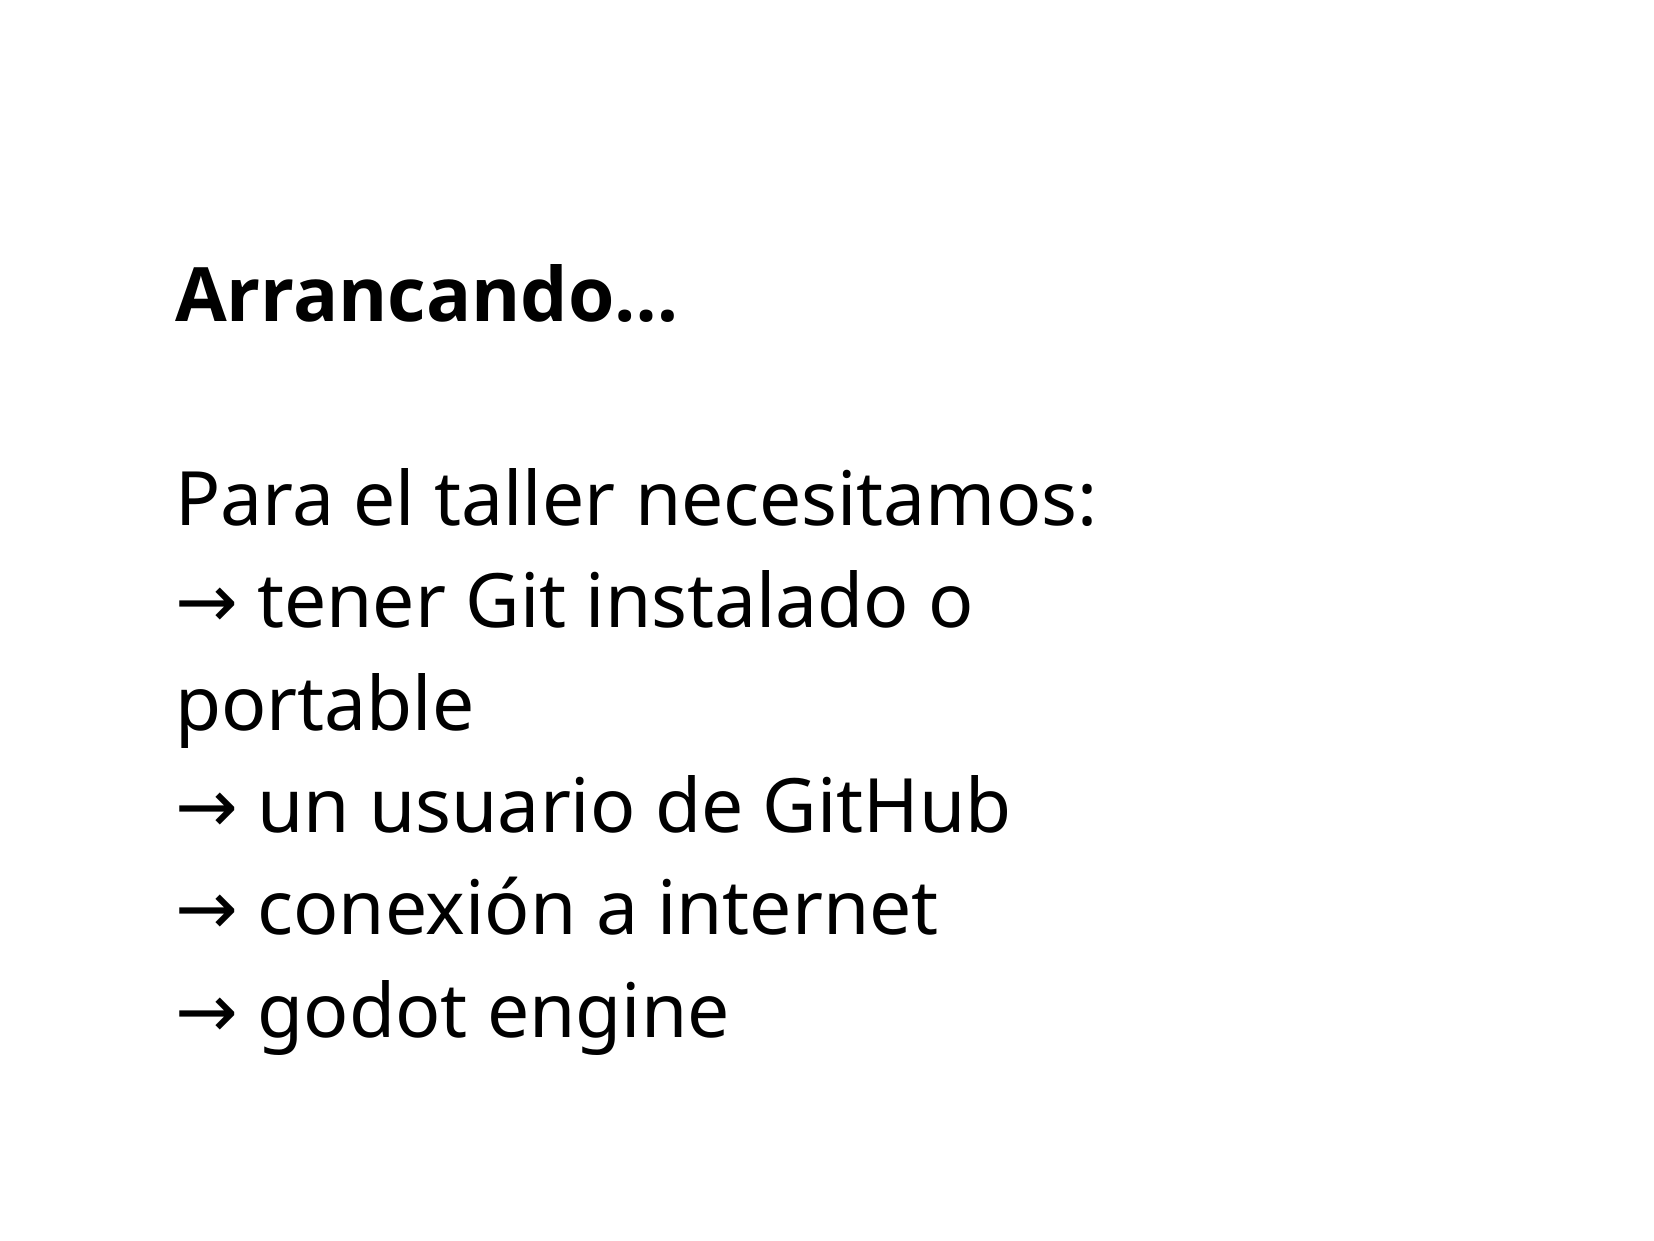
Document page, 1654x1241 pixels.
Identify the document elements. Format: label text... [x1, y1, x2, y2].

text_box Arrancando… Para el taller necesitamos: → tener Git instalado o portable → un usuario de GitHub → conexión a internet → godot engine [160, 233, 1276, 1007]
